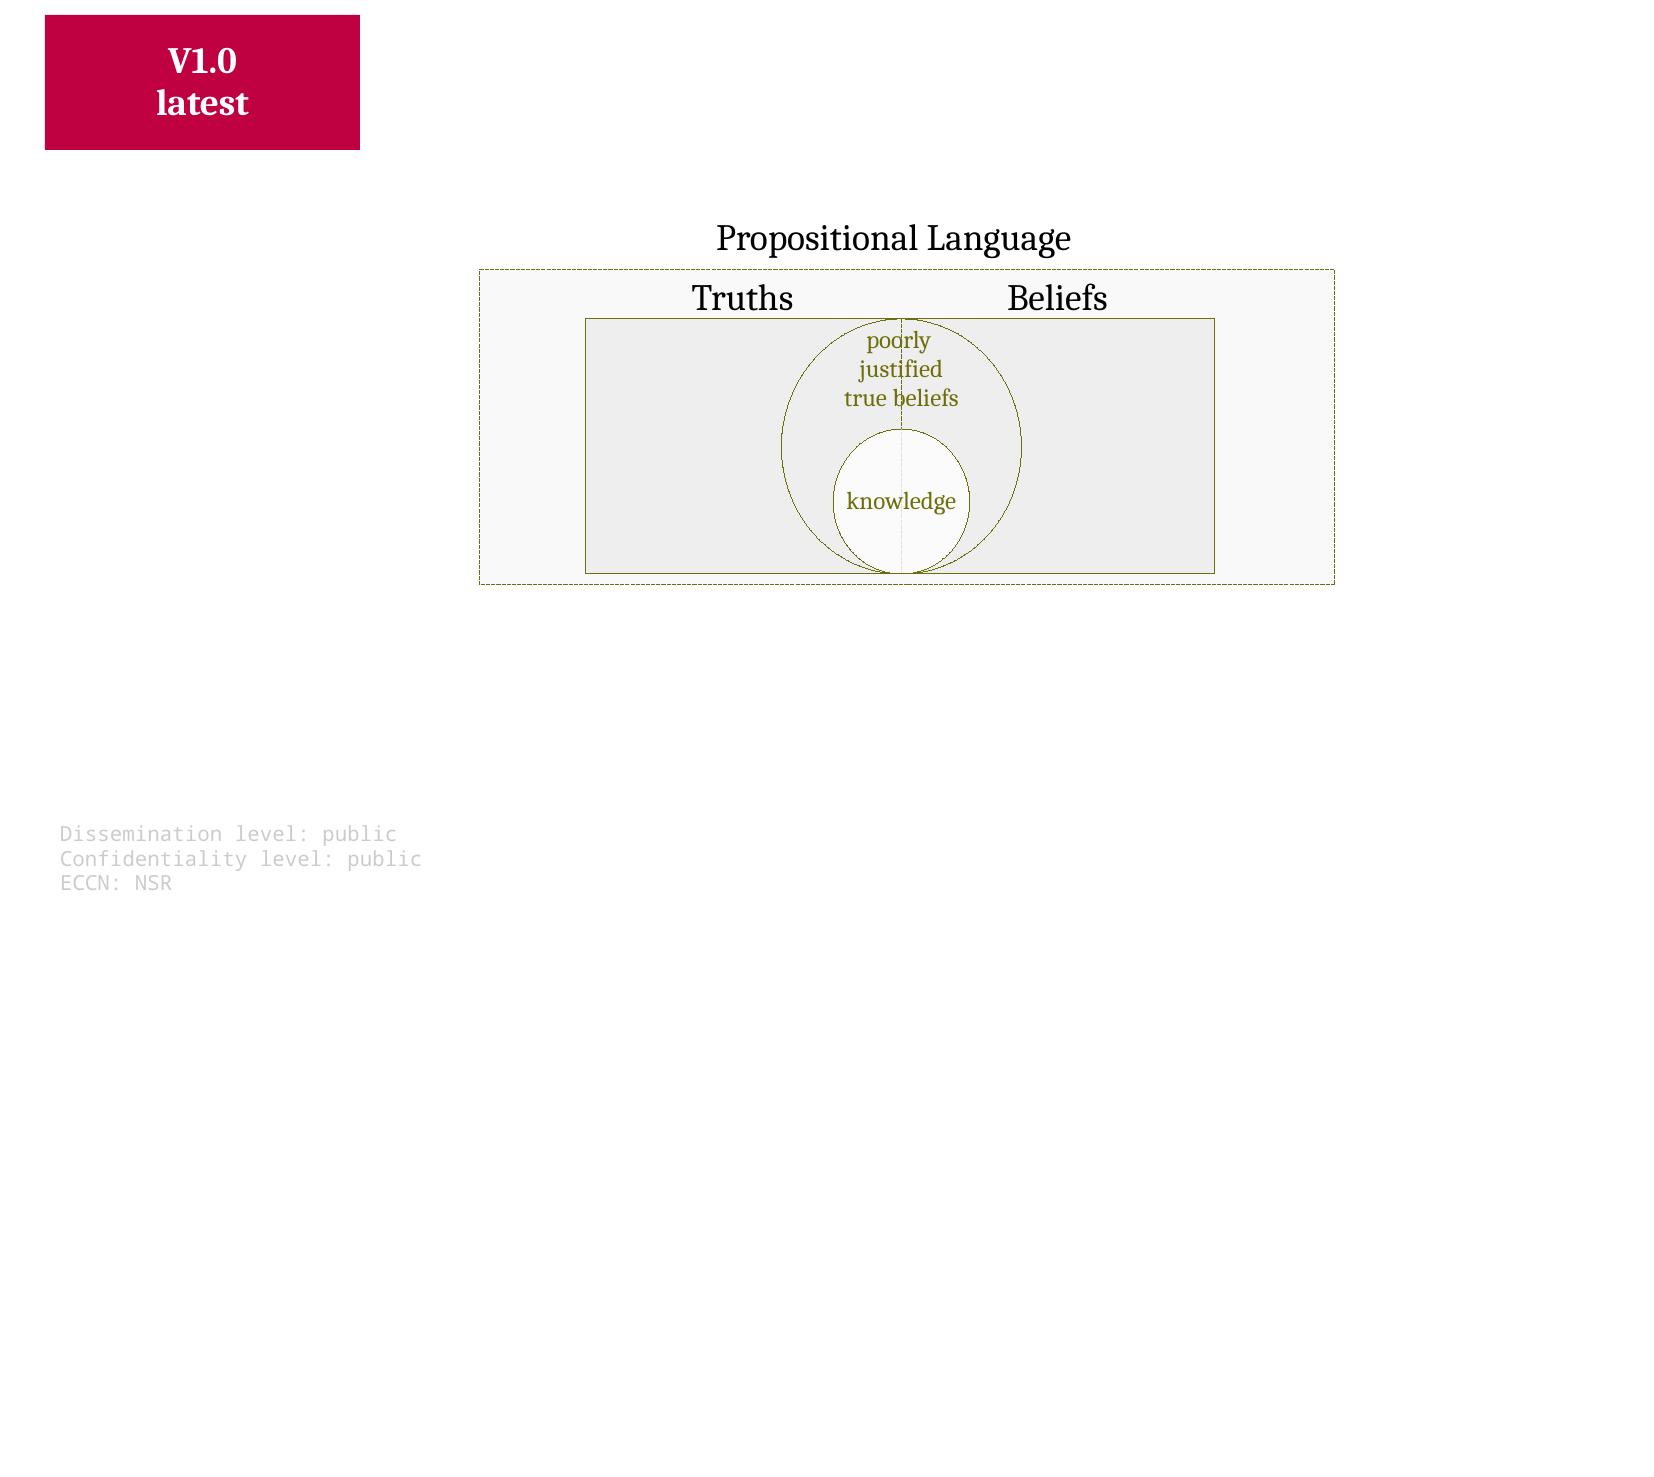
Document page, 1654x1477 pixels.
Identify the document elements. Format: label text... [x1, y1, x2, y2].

text_box Propositional Language [701, 209, 1114, 270]
text_box Beliefs [982, 269, 1133, 369]
text_box knowledge [833, 428, 970, 574]
text_box poorly justified true beliefs [826, 318, 977, 422]
text_box Truths [667, 269, 818, 369]
text_box [479, 269, 1335, 585]
text_box Dissemination level: public Confidentiality level: public ECCN: NSR [44, 815, 917, 903]
text_box V1.0 latest [44, 14, 360, 150]
